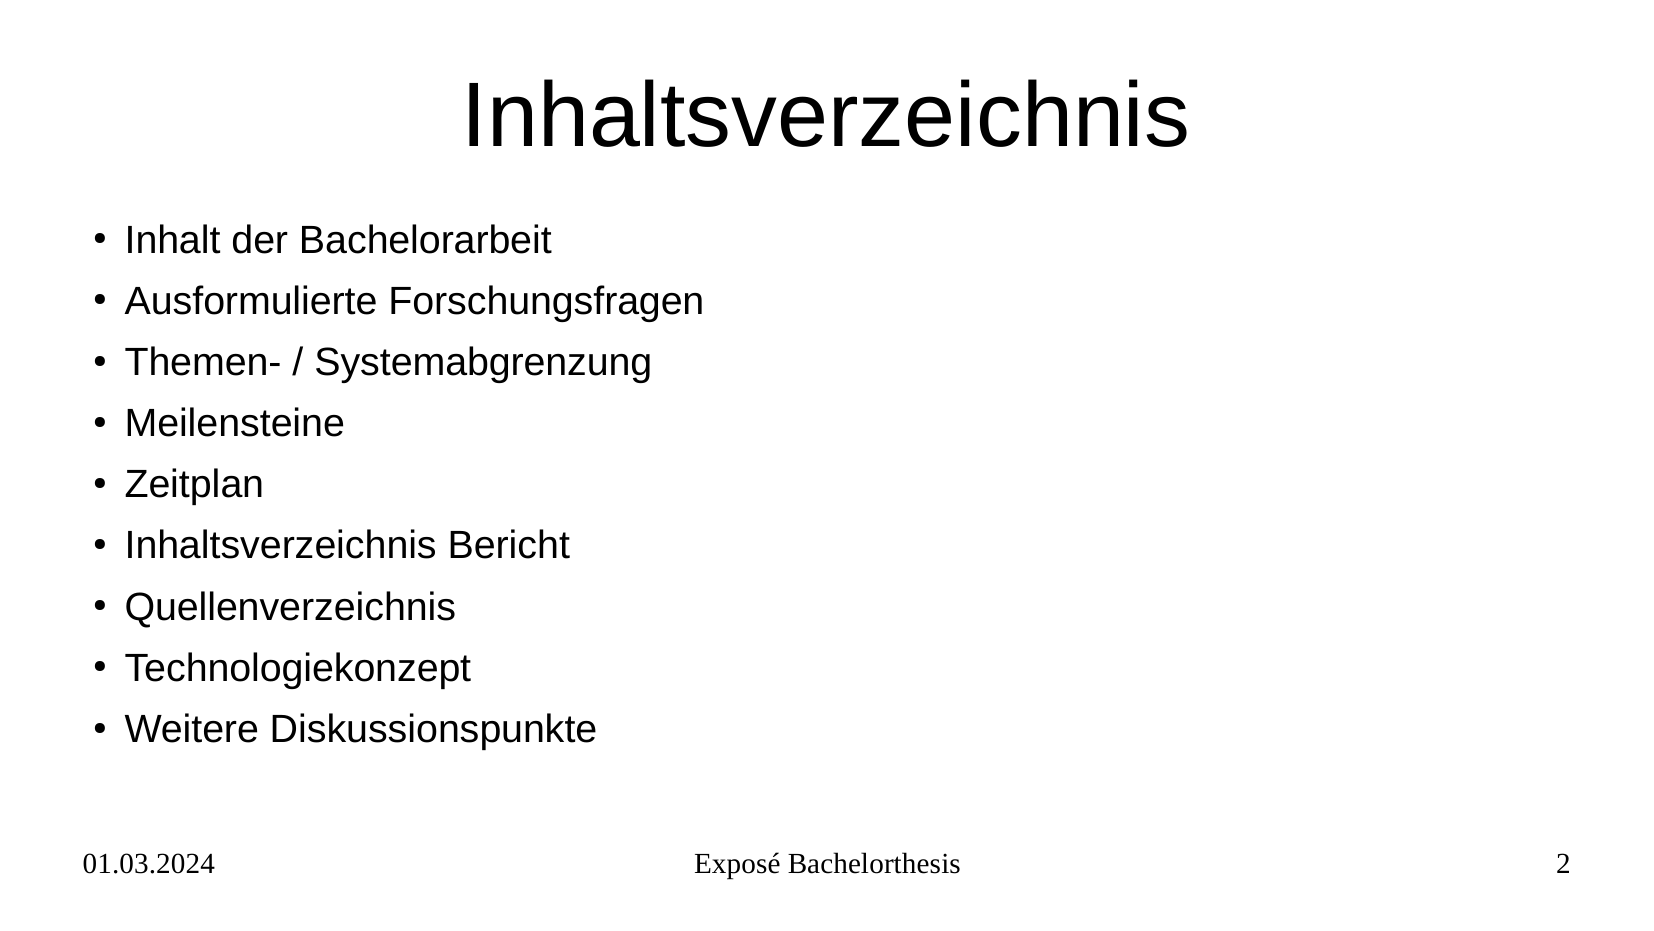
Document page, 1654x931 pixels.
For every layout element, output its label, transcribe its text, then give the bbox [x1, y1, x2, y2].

title Inhaltsverzeichnis [82, 37, 1571, 193]
list Inhalt der Bachelorarbeit Ausformulierte Forschungsfragen Themen- / Systemabgrenzung Meilensteine Zeitplan Inhaltsverzeichnis Bericht Quellenverzeichnis Technologiekonzept Weitere Diskussionspunkte [82, 217, 1571, 758]
